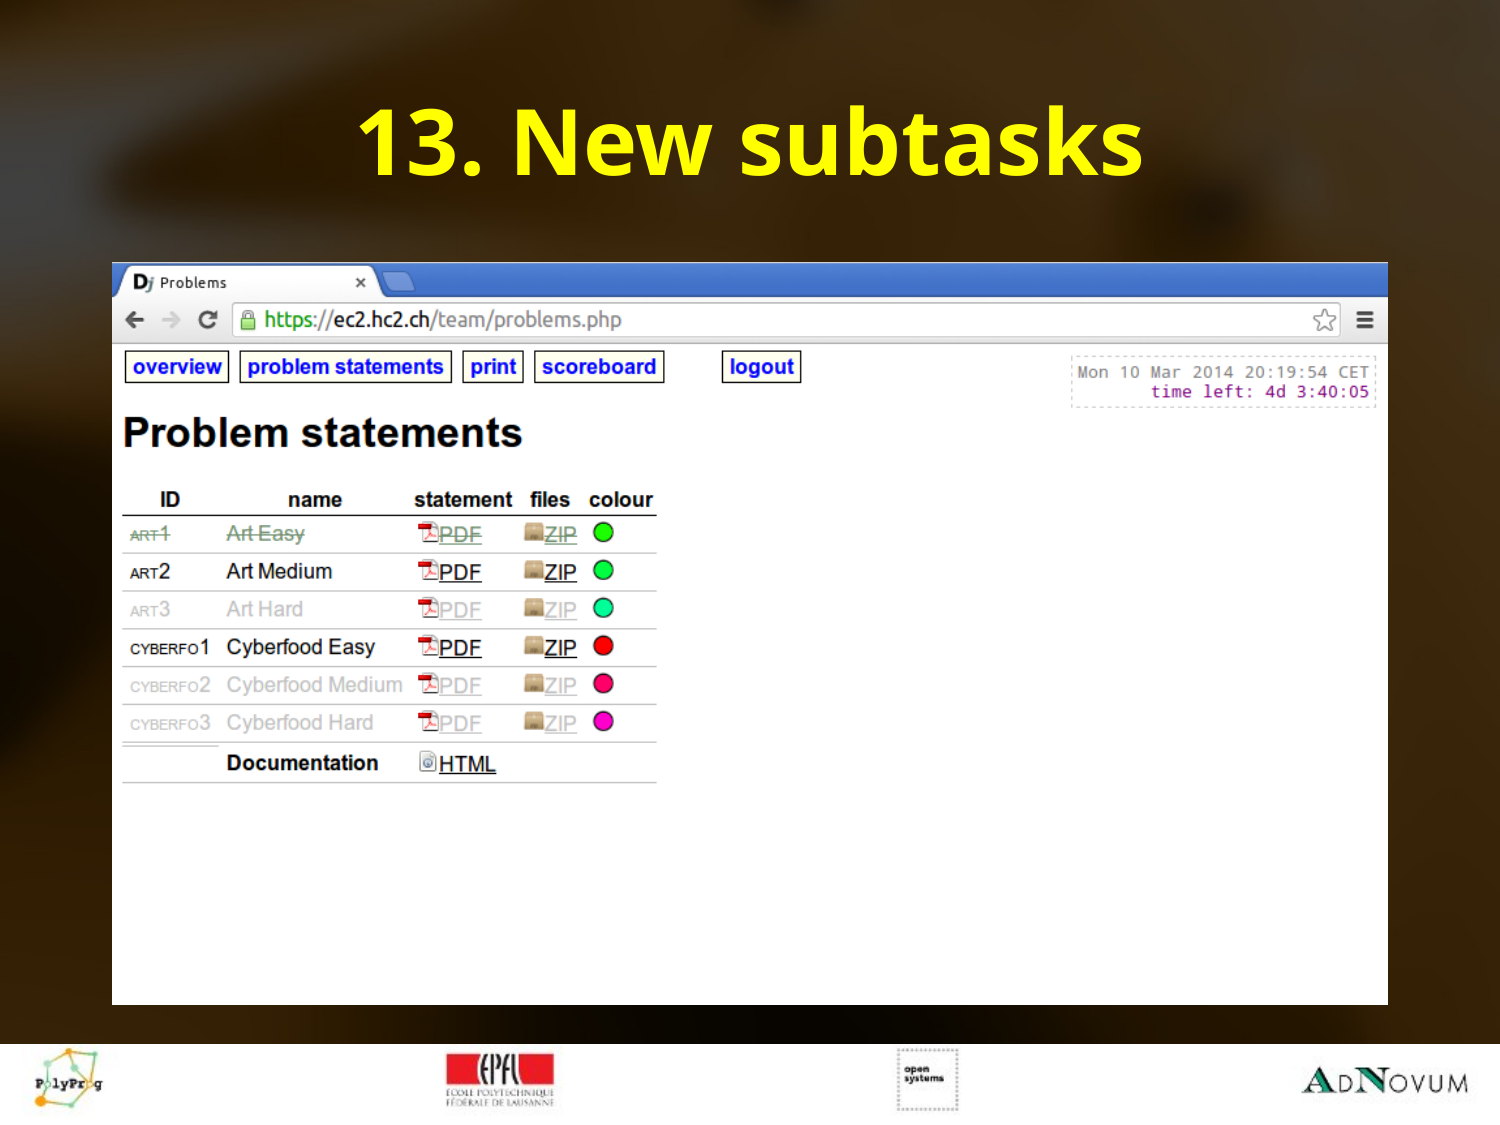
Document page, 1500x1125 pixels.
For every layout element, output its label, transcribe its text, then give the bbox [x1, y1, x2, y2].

title 13. New subtasks [75, 45, 1425, 233]
picture [0, 0, 1500, 1120]
